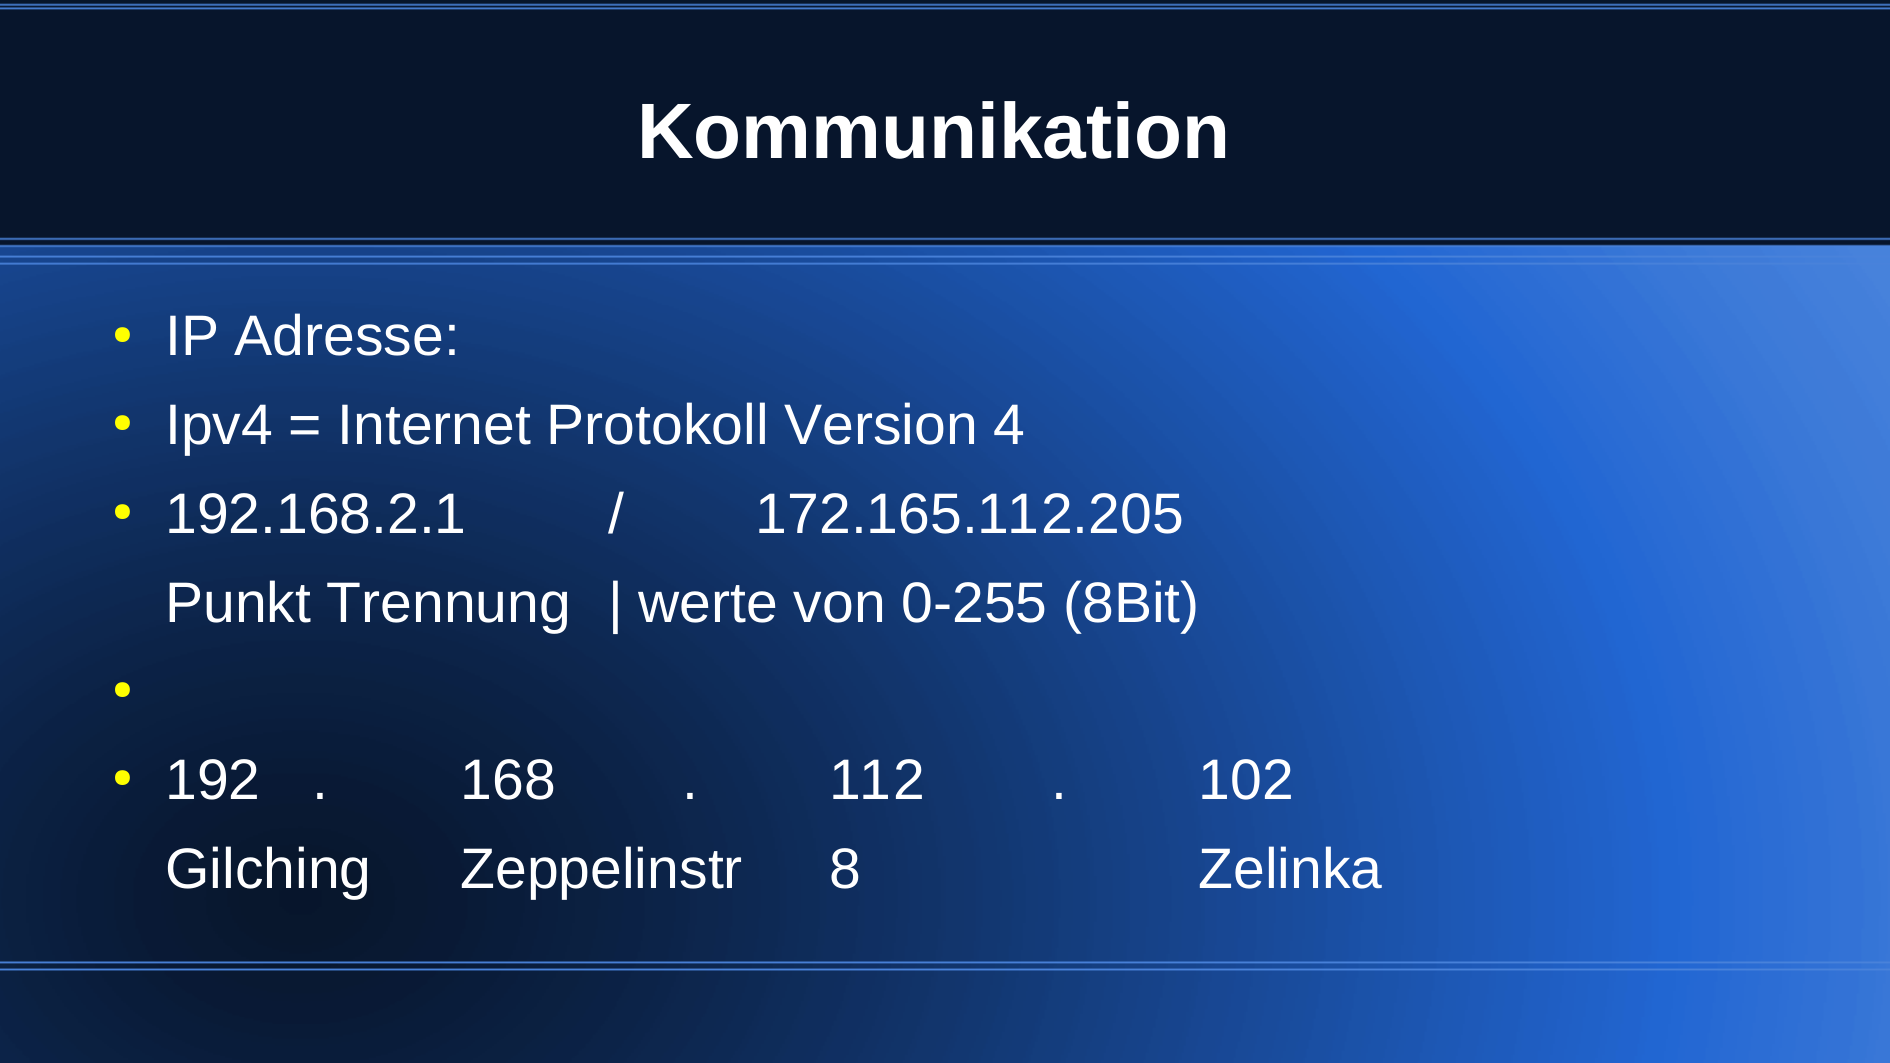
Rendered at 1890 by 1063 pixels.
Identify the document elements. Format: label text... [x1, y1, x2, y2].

list IP Adresse: Ipv4 = Internet Protokoll Version 4 192.168.2.1 / 172.165.112.205 Punkt Trennung | werte von 0-255 (8Bit) 192 . 168 . 112 . 102 Gilching Zeppelinstr 8 Zelinka [94, 304, 1796, 907]
picture [0, 0, 1890, 1063]
title Kommunikation [94, 42, 1796, 220]
